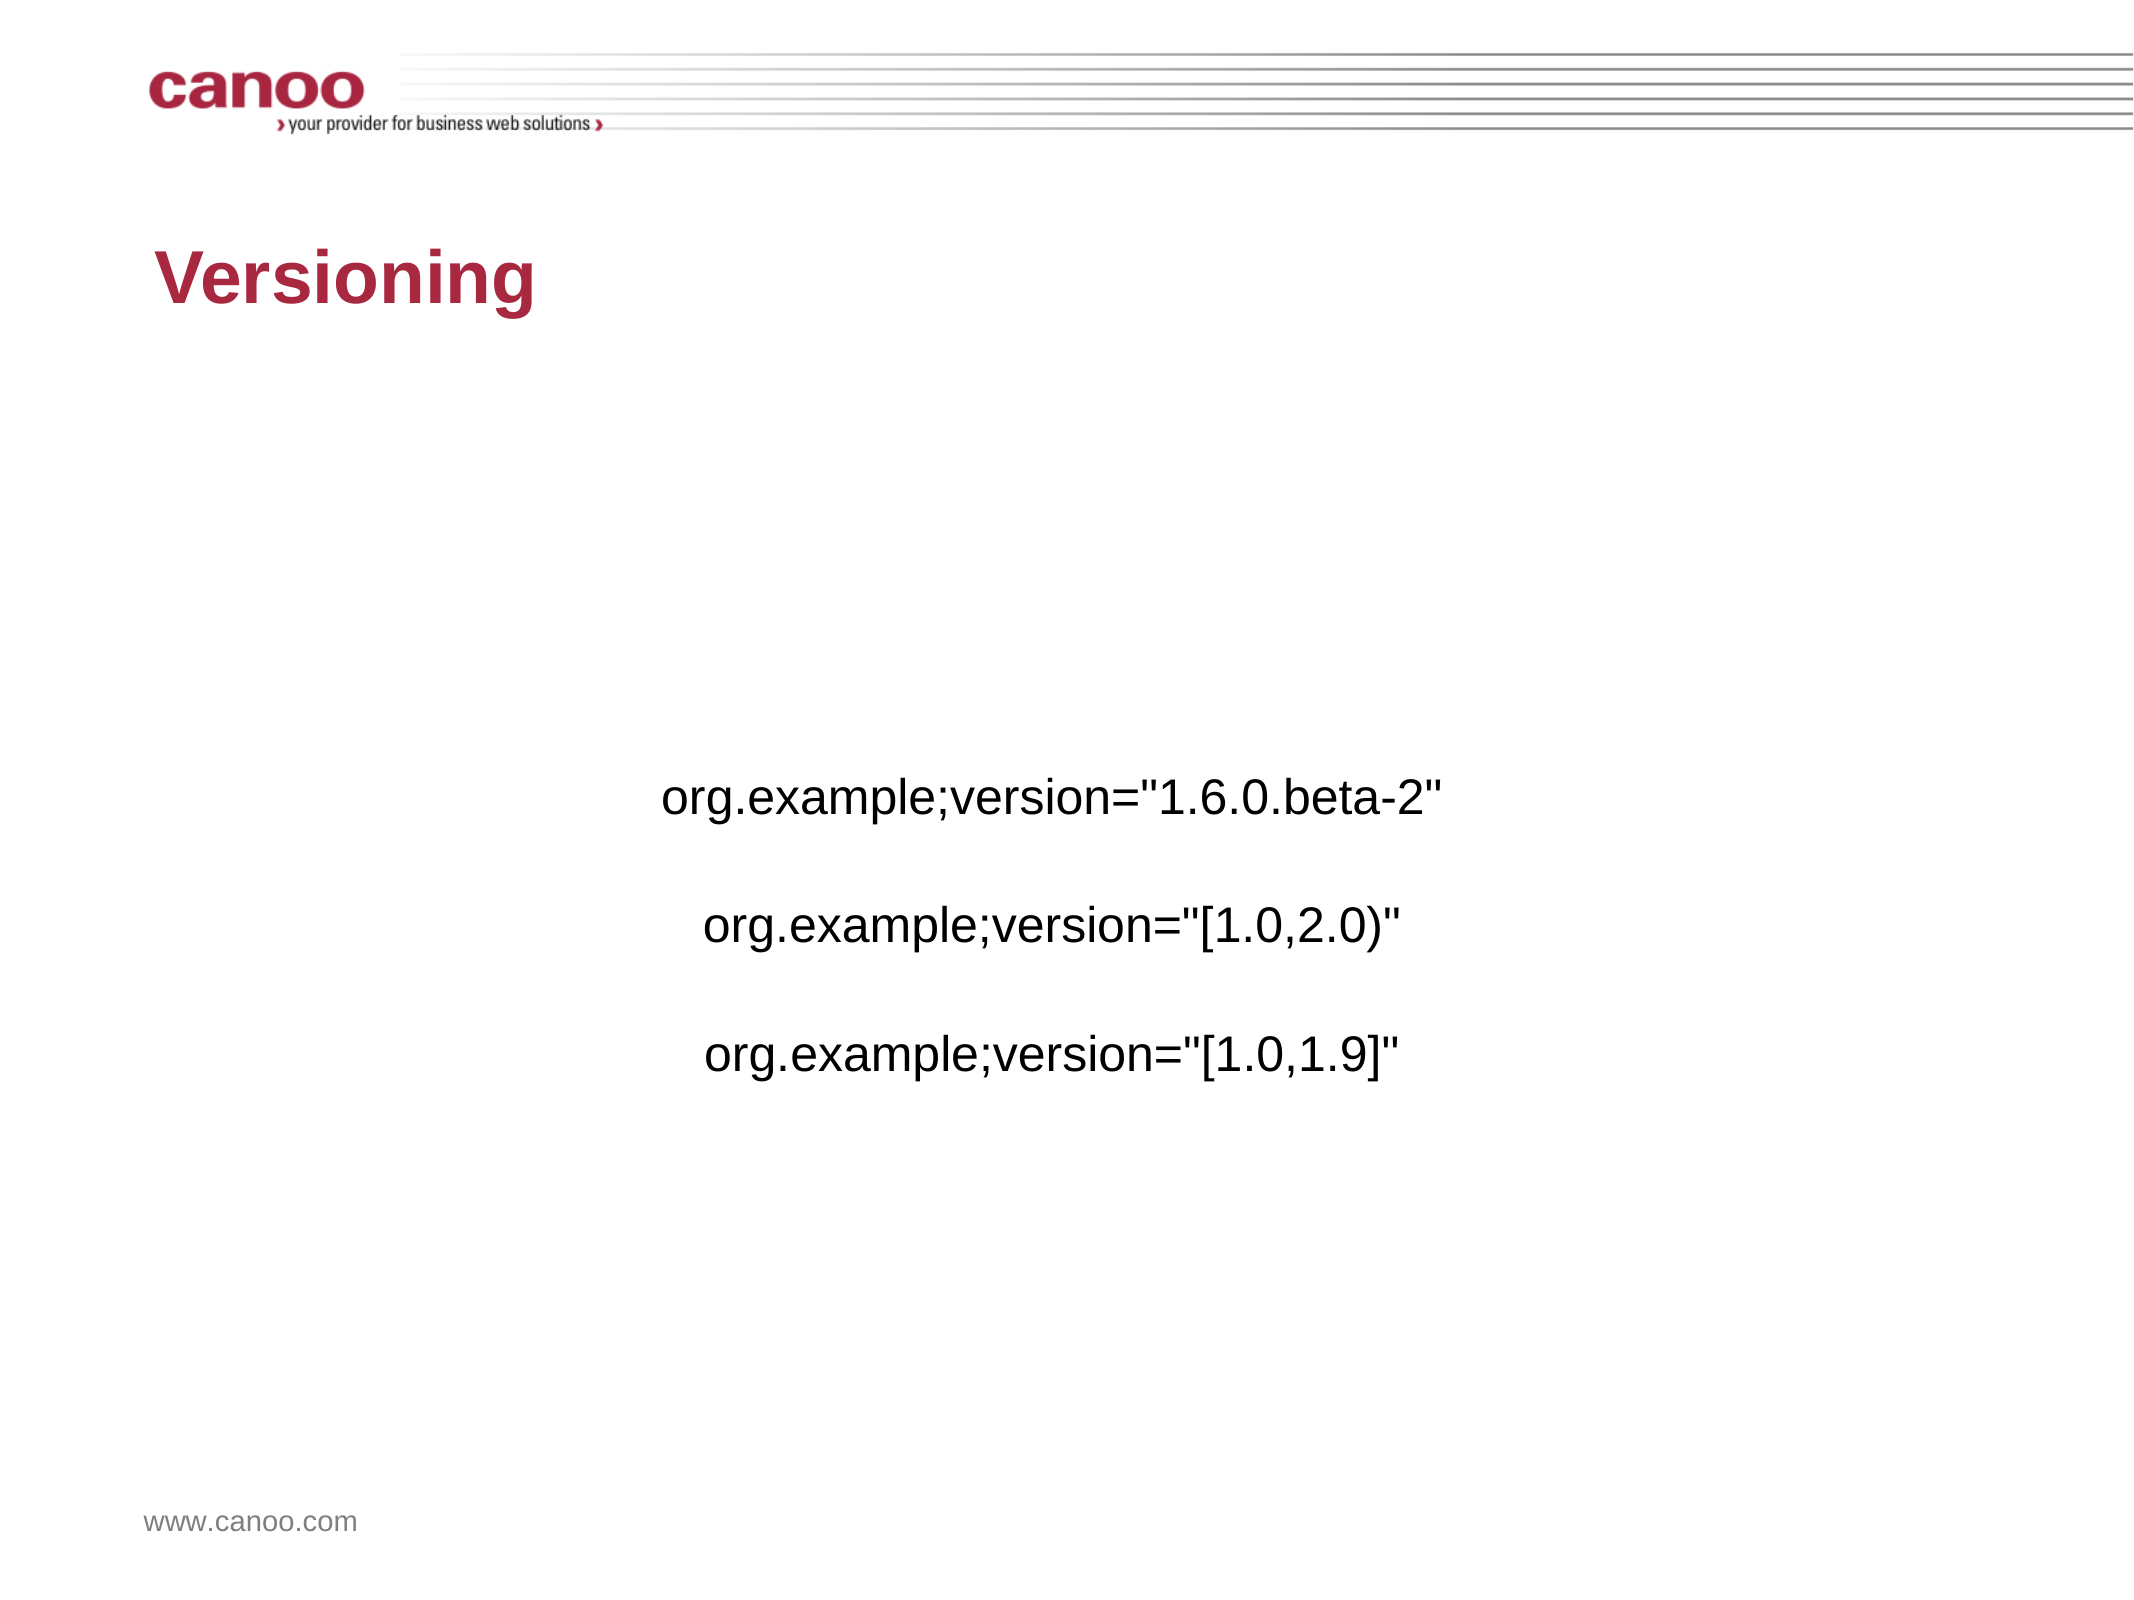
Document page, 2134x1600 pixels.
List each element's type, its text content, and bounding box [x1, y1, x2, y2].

title Versioning [145, 220, 1961, 328]
subtitle org.example;version="1.6.0.beta-2" org.example;version="[1.0,2.0)" org.example;version="[1.0,1.9]" [145, 391, 1959, 1448]
picture [0, 21, 2134, 188]
